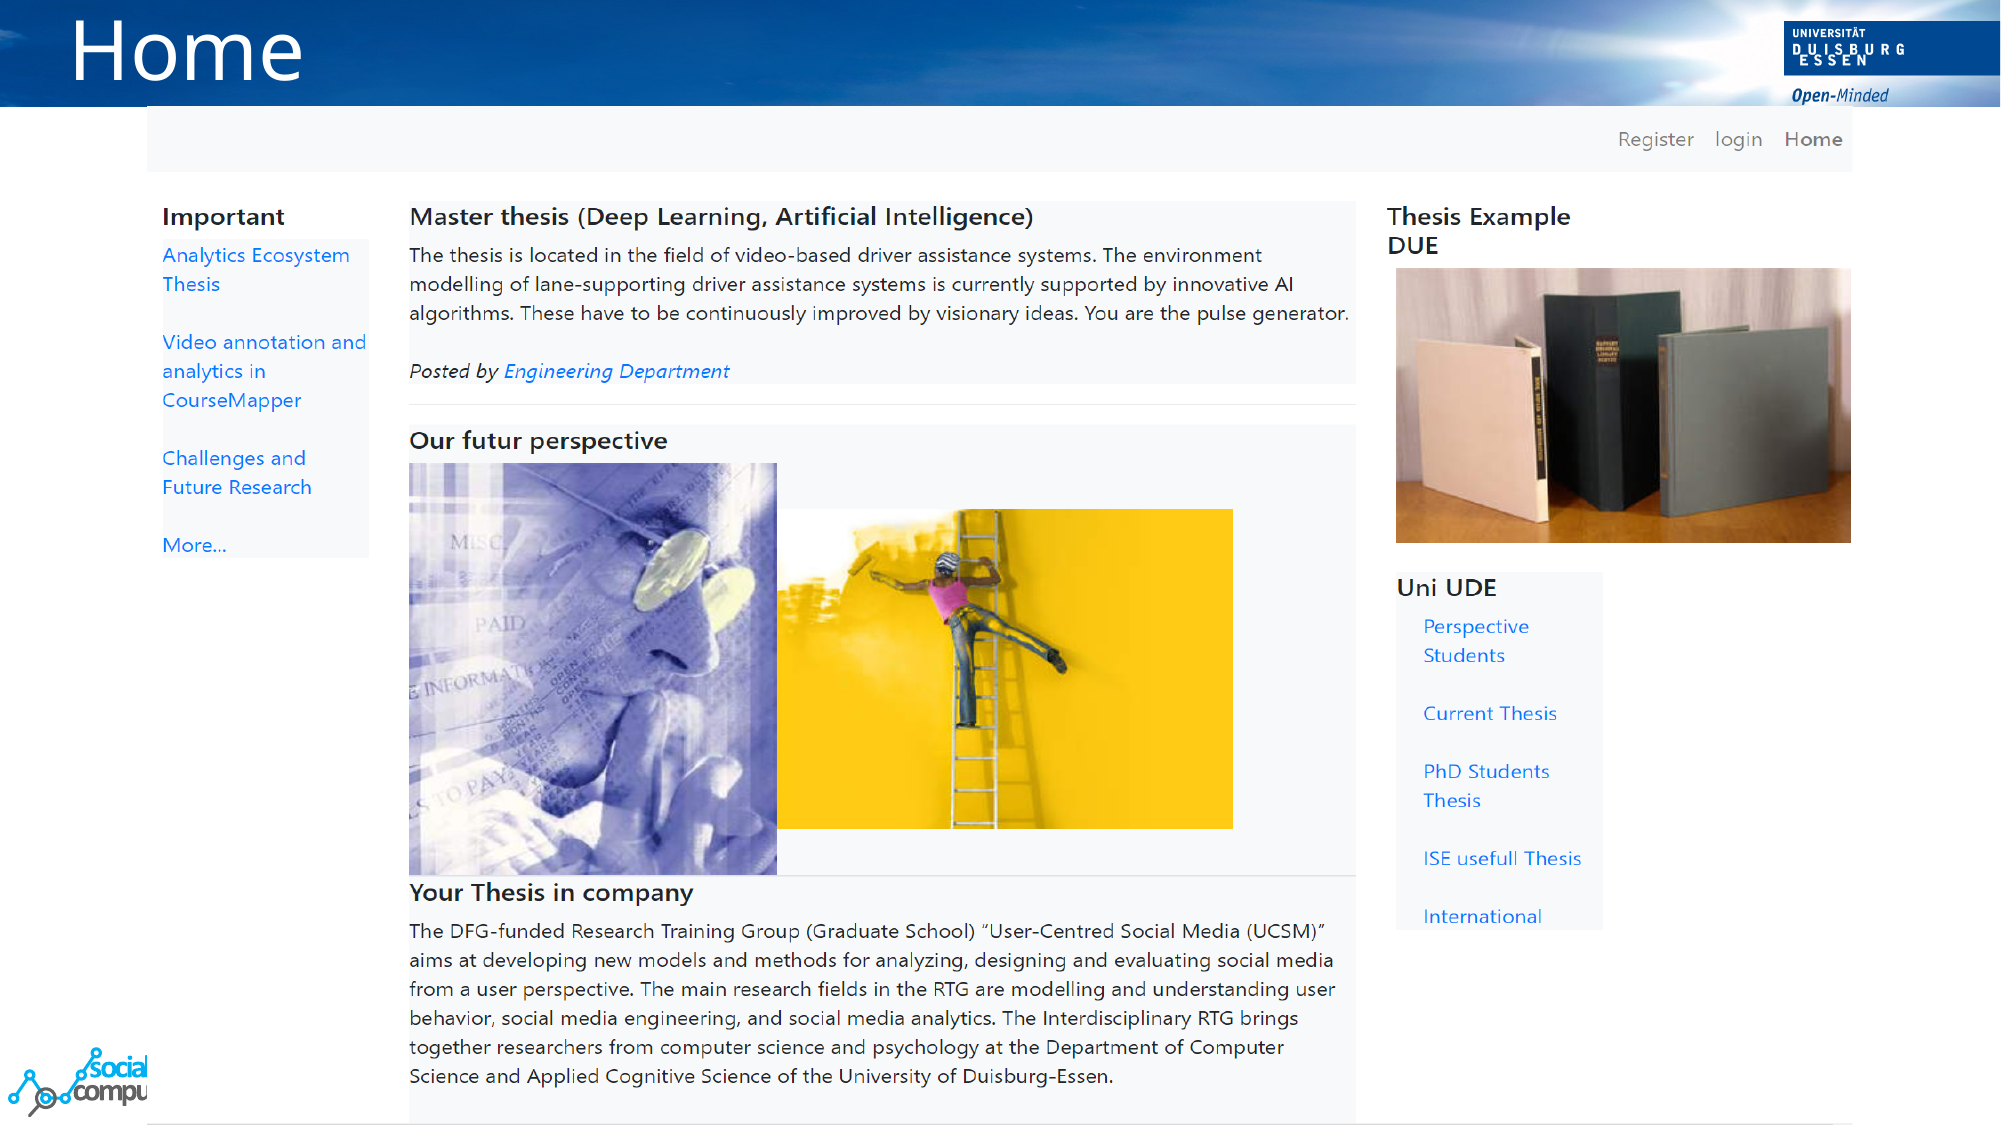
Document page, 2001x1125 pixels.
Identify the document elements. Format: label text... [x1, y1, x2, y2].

picture [147, 106, 1853, 1125]
title Home [61, 0, 1939, 107]
